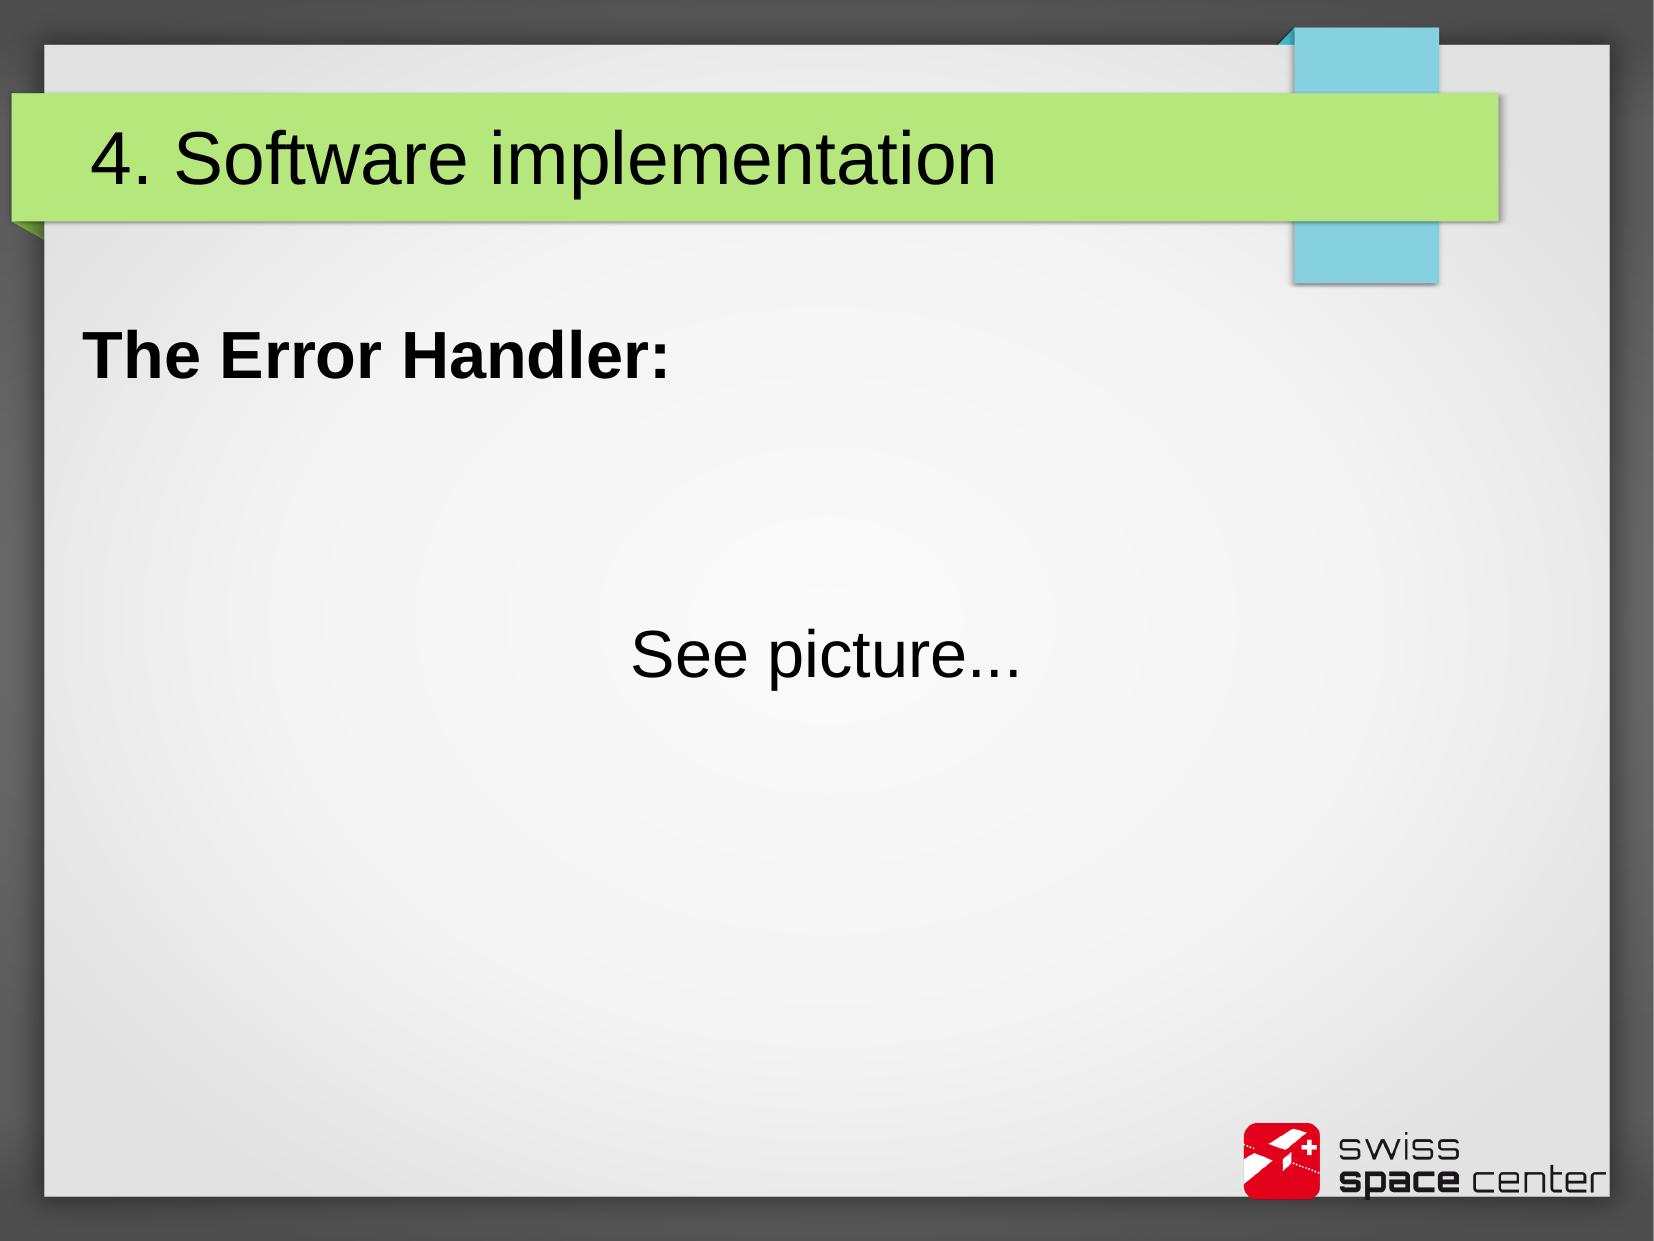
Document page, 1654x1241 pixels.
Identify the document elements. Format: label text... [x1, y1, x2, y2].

subtitle The Error Handler: See picture... [82, 295, 1571, 1015]
picture [0, 0, 1654, 1241]
title 4. Software implementation [90, 99, 1426, 218]
